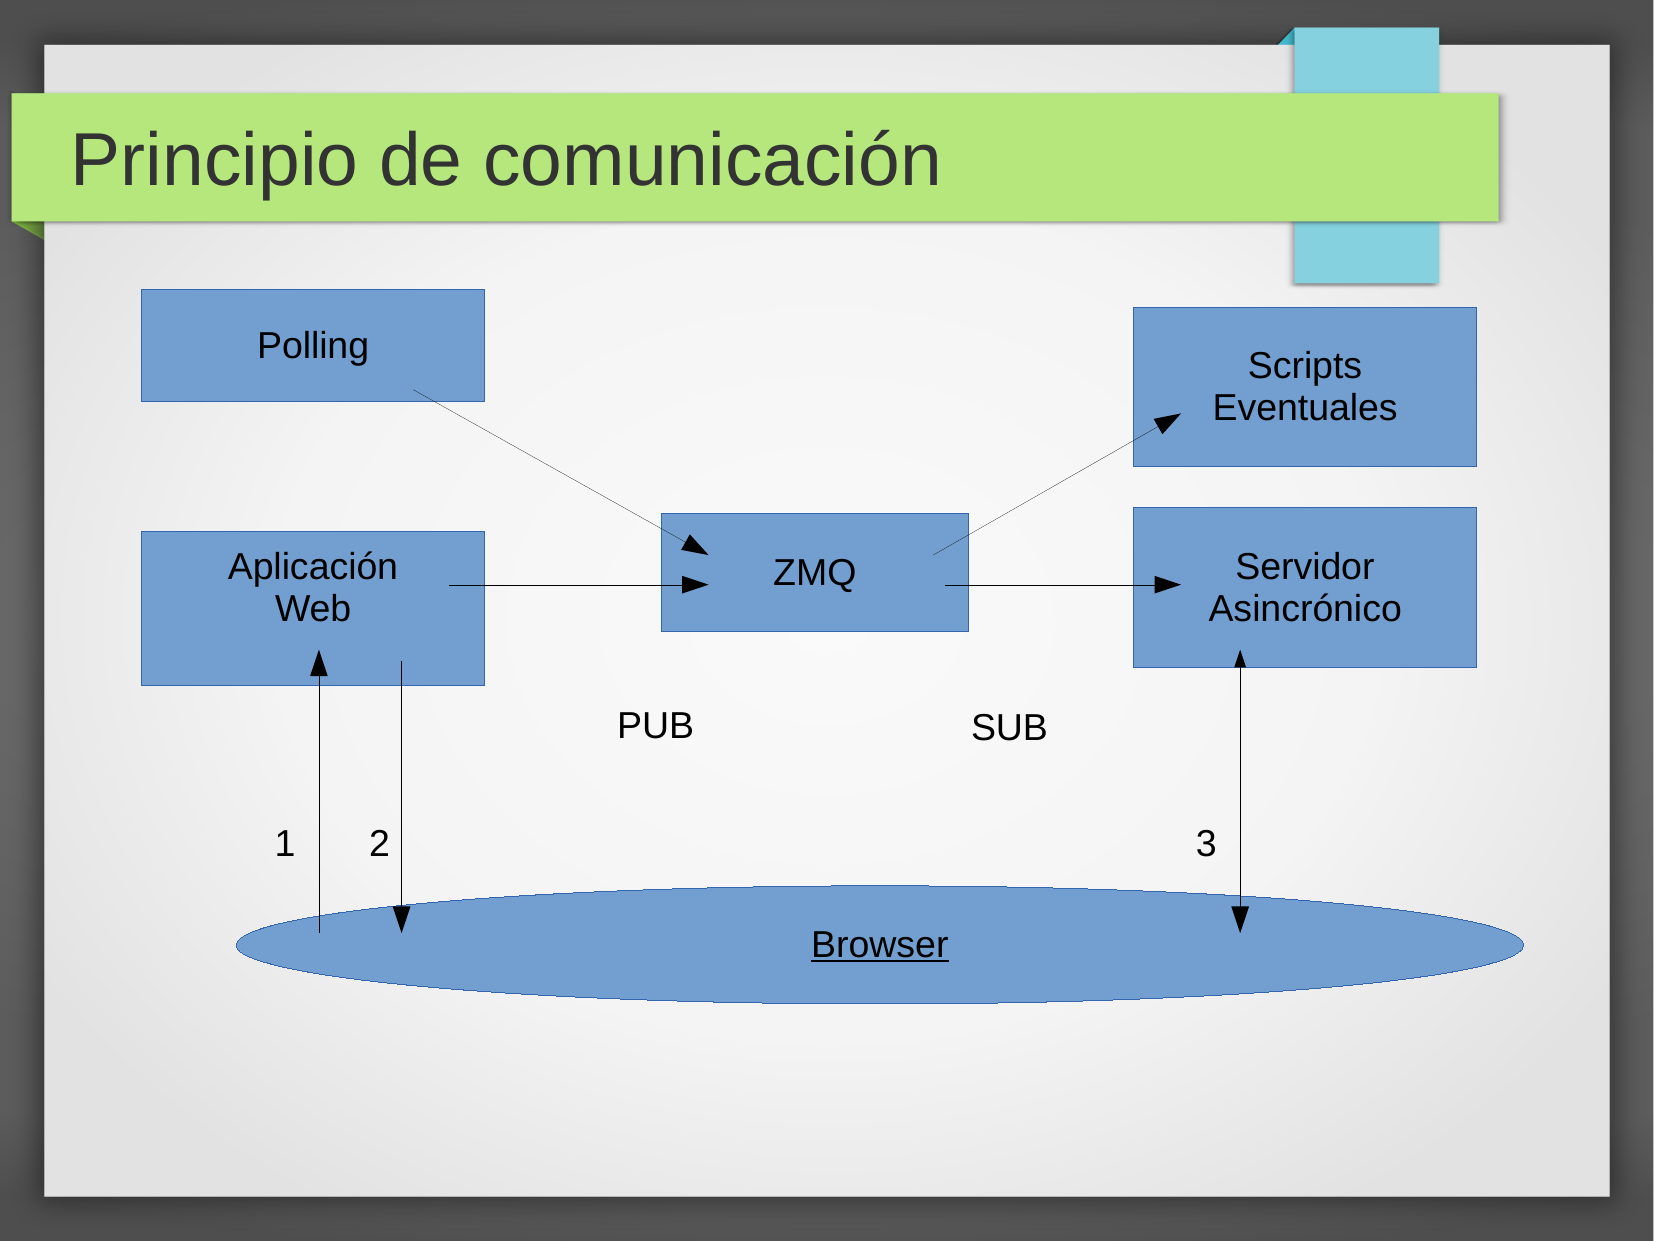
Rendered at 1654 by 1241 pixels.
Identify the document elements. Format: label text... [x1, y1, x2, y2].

text_box ZMQ [661, 513, 969, 632]
text_box 2 [354, 814, 405, 872]
text_box Polling [141, 289, 485, 402]
text_box Aplicación Web [141, 531, 485, 686]
picture [0, 0, 1654, 1241]
text_box Servidor Asincrónico [1133, 507, 1477, 668]
text_box Scripts Eventuales [1133, 307, 1477, 467]
text_box 3 [1181, 814, 1232, 872]
text_box Browser [236, 885, 1524, 1004]
text_box SUB [956, 699, 1063, 756]
text_box PUB [602, 696, 710, 754]
text_box 1 [259, 814, 311, 872]
title Principio de comunicación [70, 106, 1229, 213]
